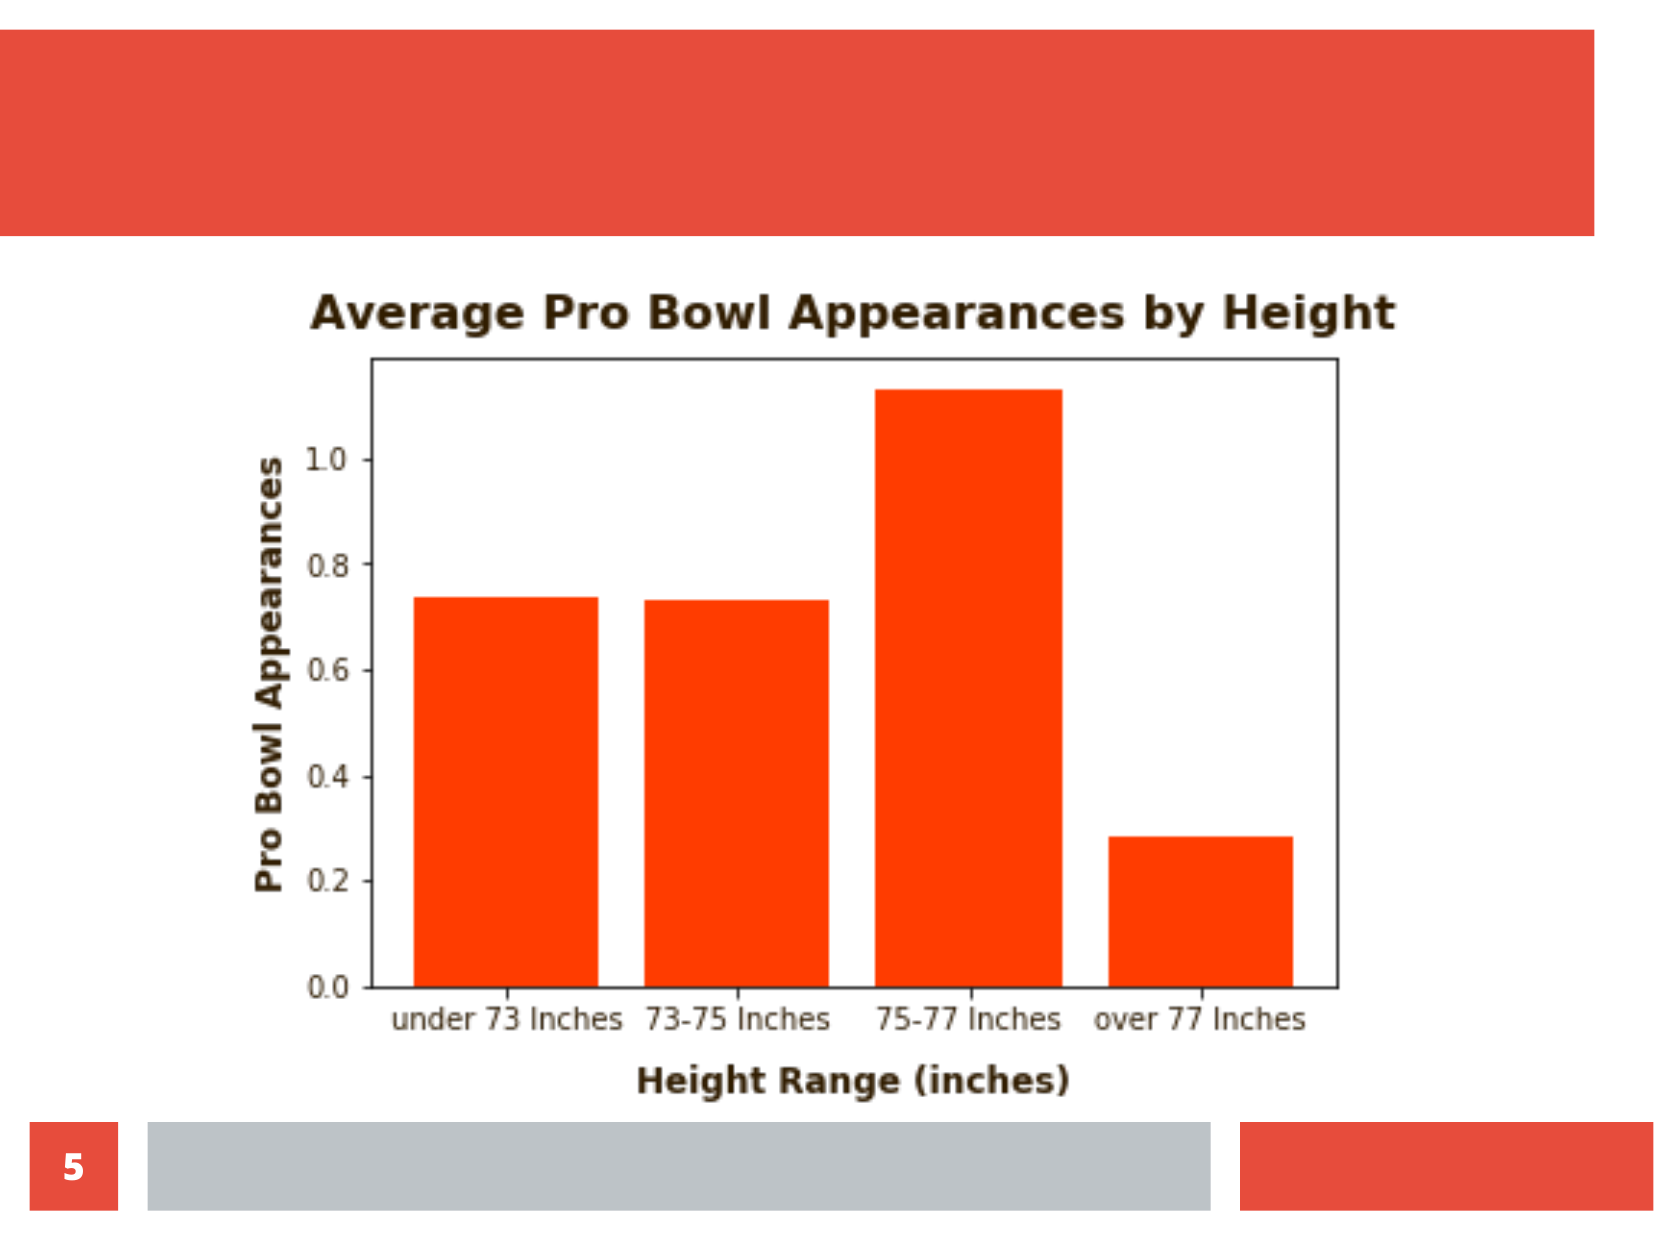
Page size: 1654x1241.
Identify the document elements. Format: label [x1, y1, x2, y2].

picture [236, 275, 1418, 1123]
